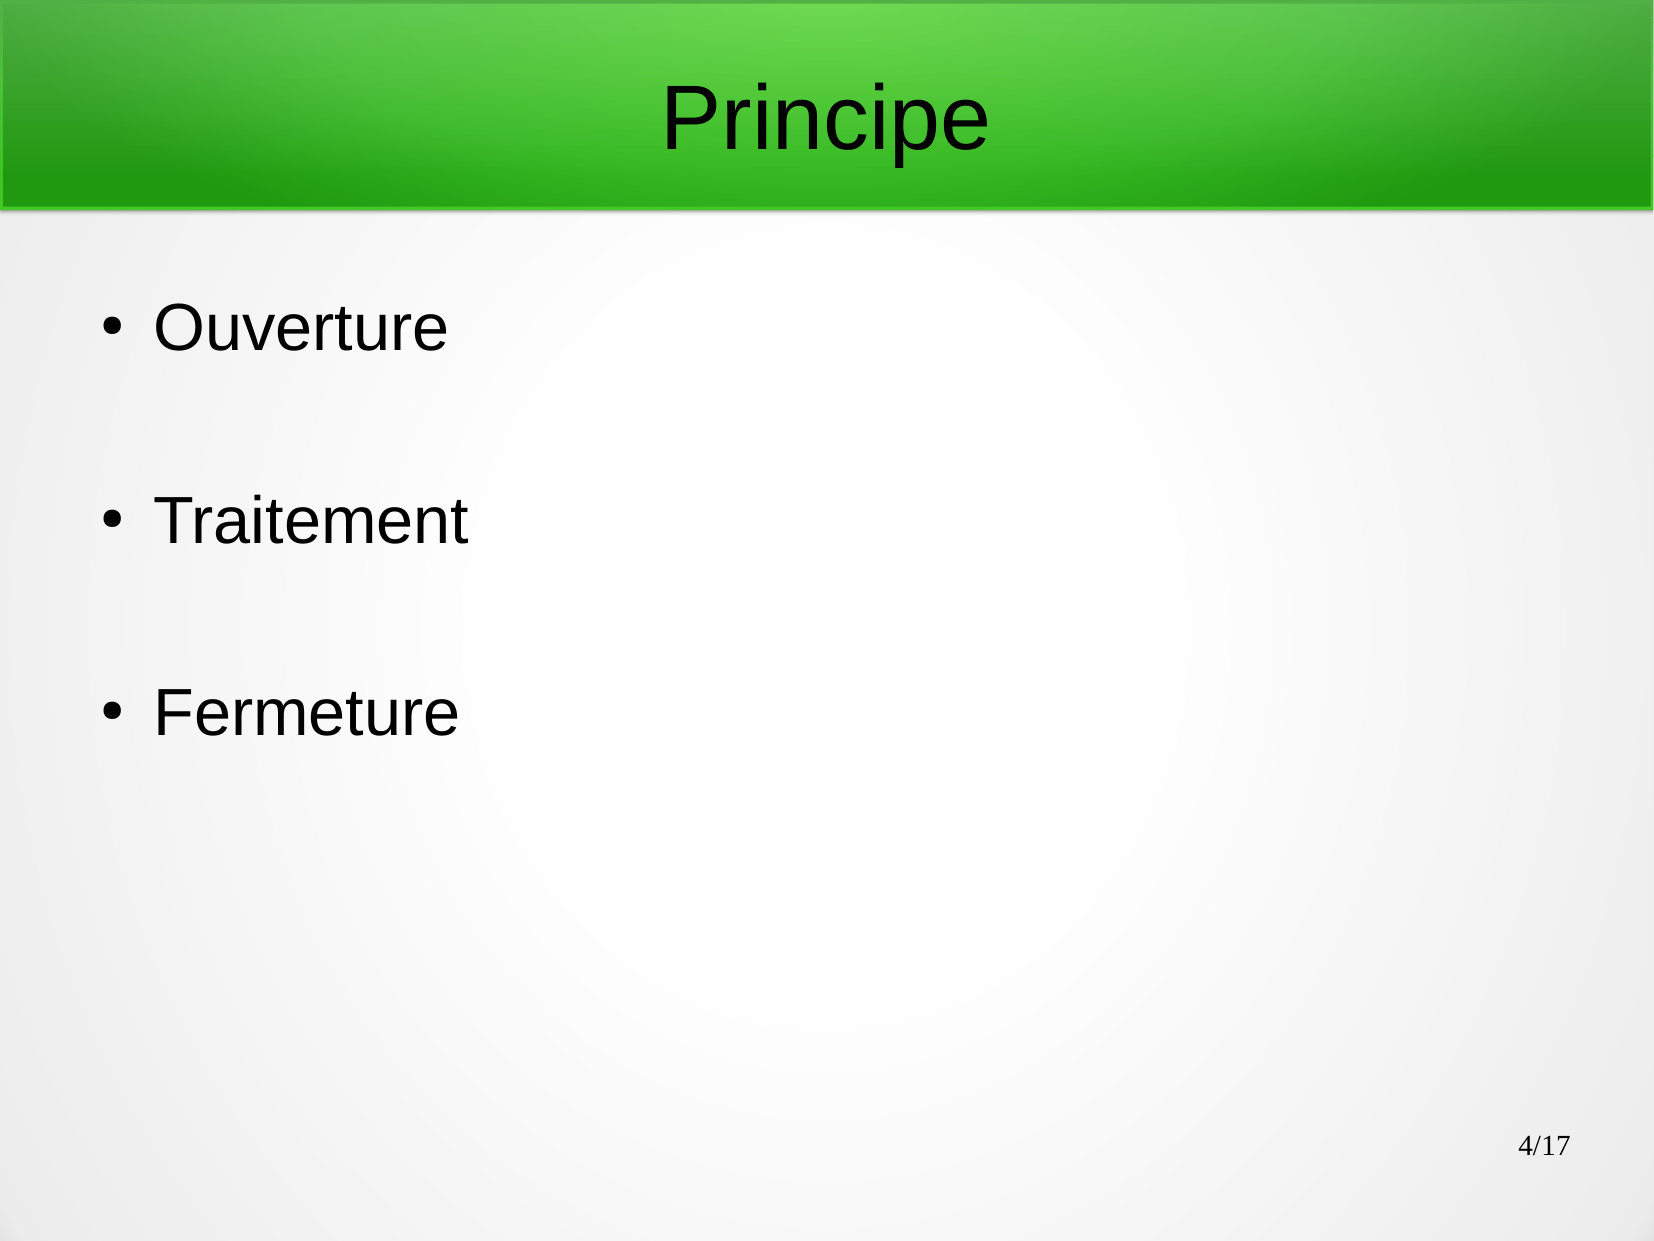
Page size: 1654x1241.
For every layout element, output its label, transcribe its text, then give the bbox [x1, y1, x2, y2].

title Principe [82, 47, 1571, 189]
list Ouverture Traitement Fermeture [82, 290, 1571, 1146]
